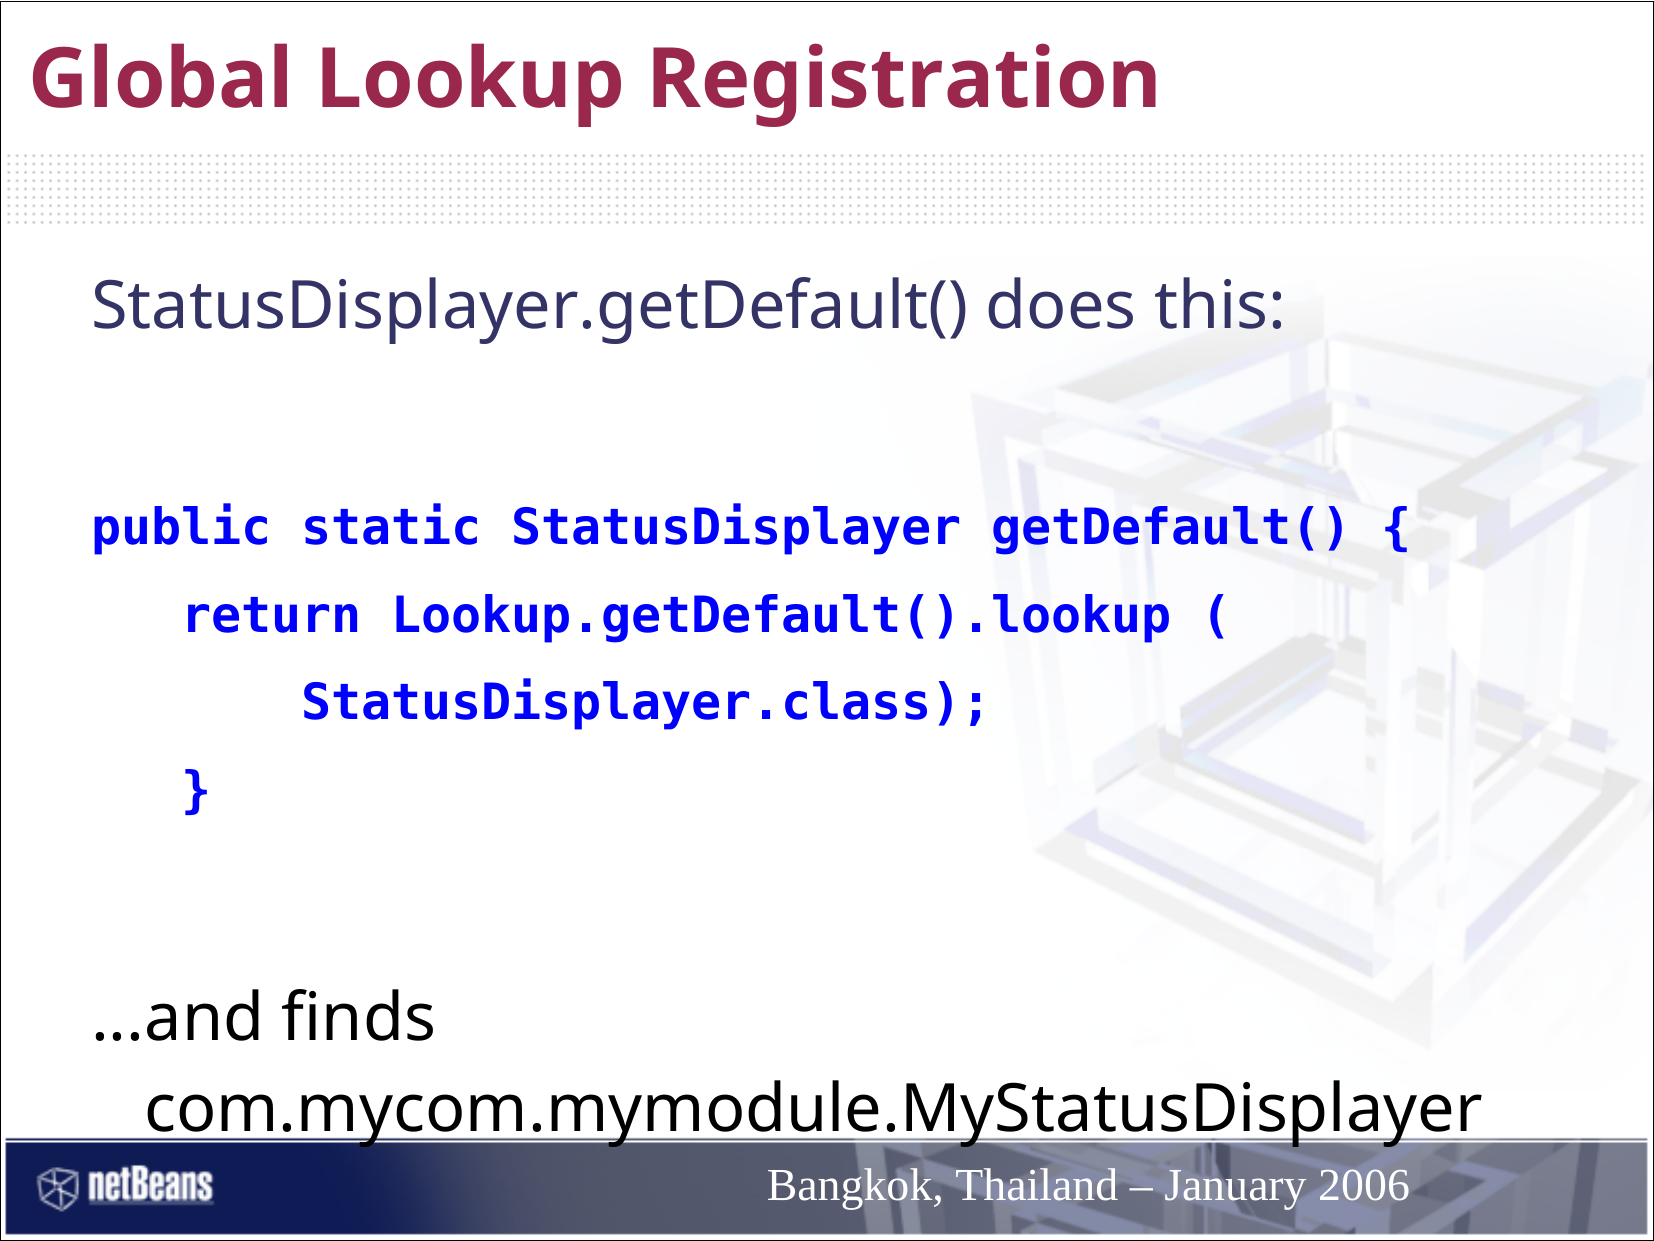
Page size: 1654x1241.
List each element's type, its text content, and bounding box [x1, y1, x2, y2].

picture [1, 2, 1653, 1240]
list StatusDisplayer.getDefault() does this: public static StatusDisplayer getDefault() { return Lookup.getDefault().lookup ( StatusDisplayer.class); } ...and finds com.mycom.mymodule.MyStatusDisplayer [73, 257, 1574, 1175]
title Global Lookup Registration [28, 0, 1619, 152]
